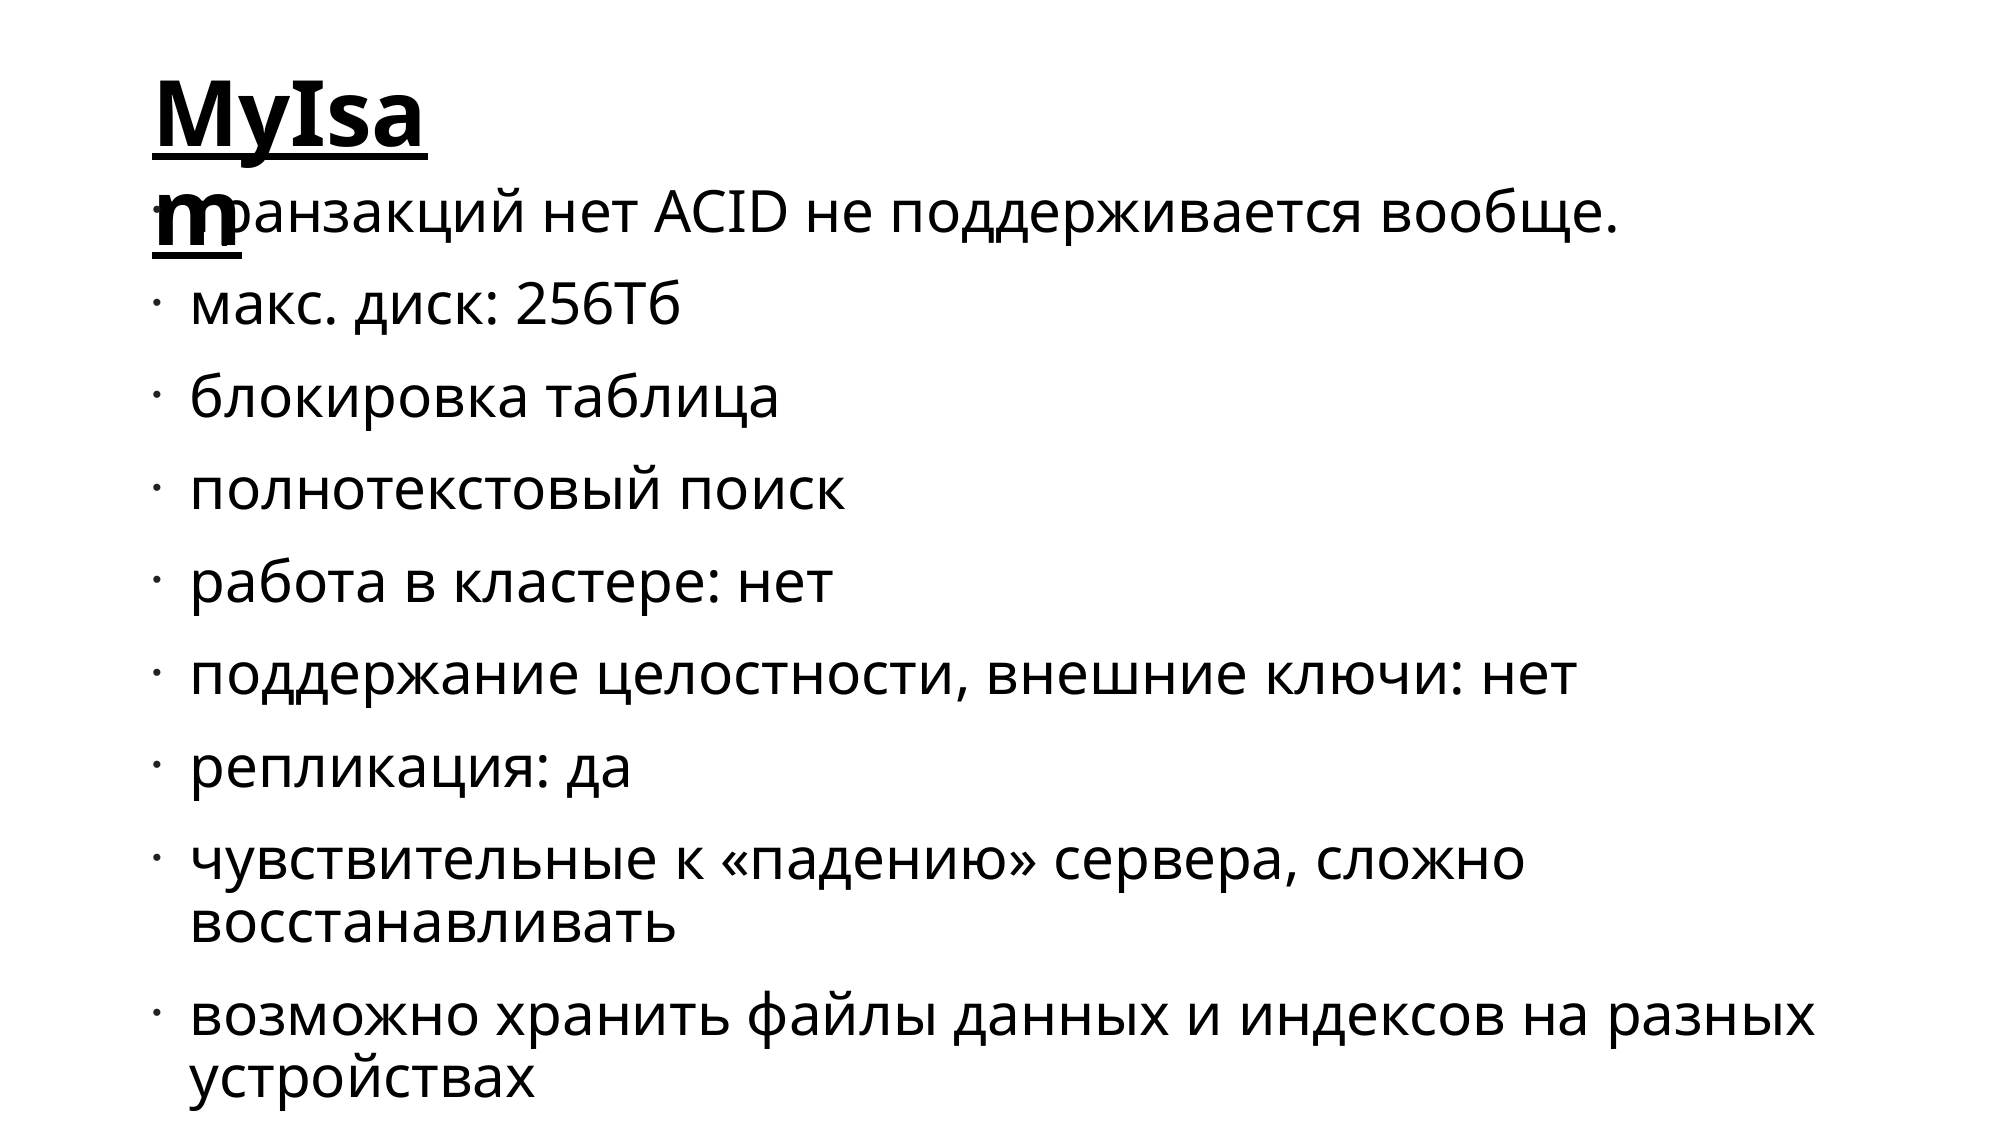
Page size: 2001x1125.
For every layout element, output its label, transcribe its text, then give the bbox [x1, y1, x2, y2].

title MyIsam [137, 59, 504, 164]
list транзакций нет ACID не поддерживается вообще. макс. диск: 256Тб блокировка таблица полнотекстовый поиск работа в кластере: нет поддержание целостности, внешние ключи: нет репликация: да чувствительные к «падению» сервера, сложно восстанавливать возможно хранить файлы данных и индексов на разных устройствах [137, 174, 1863, 1066]
